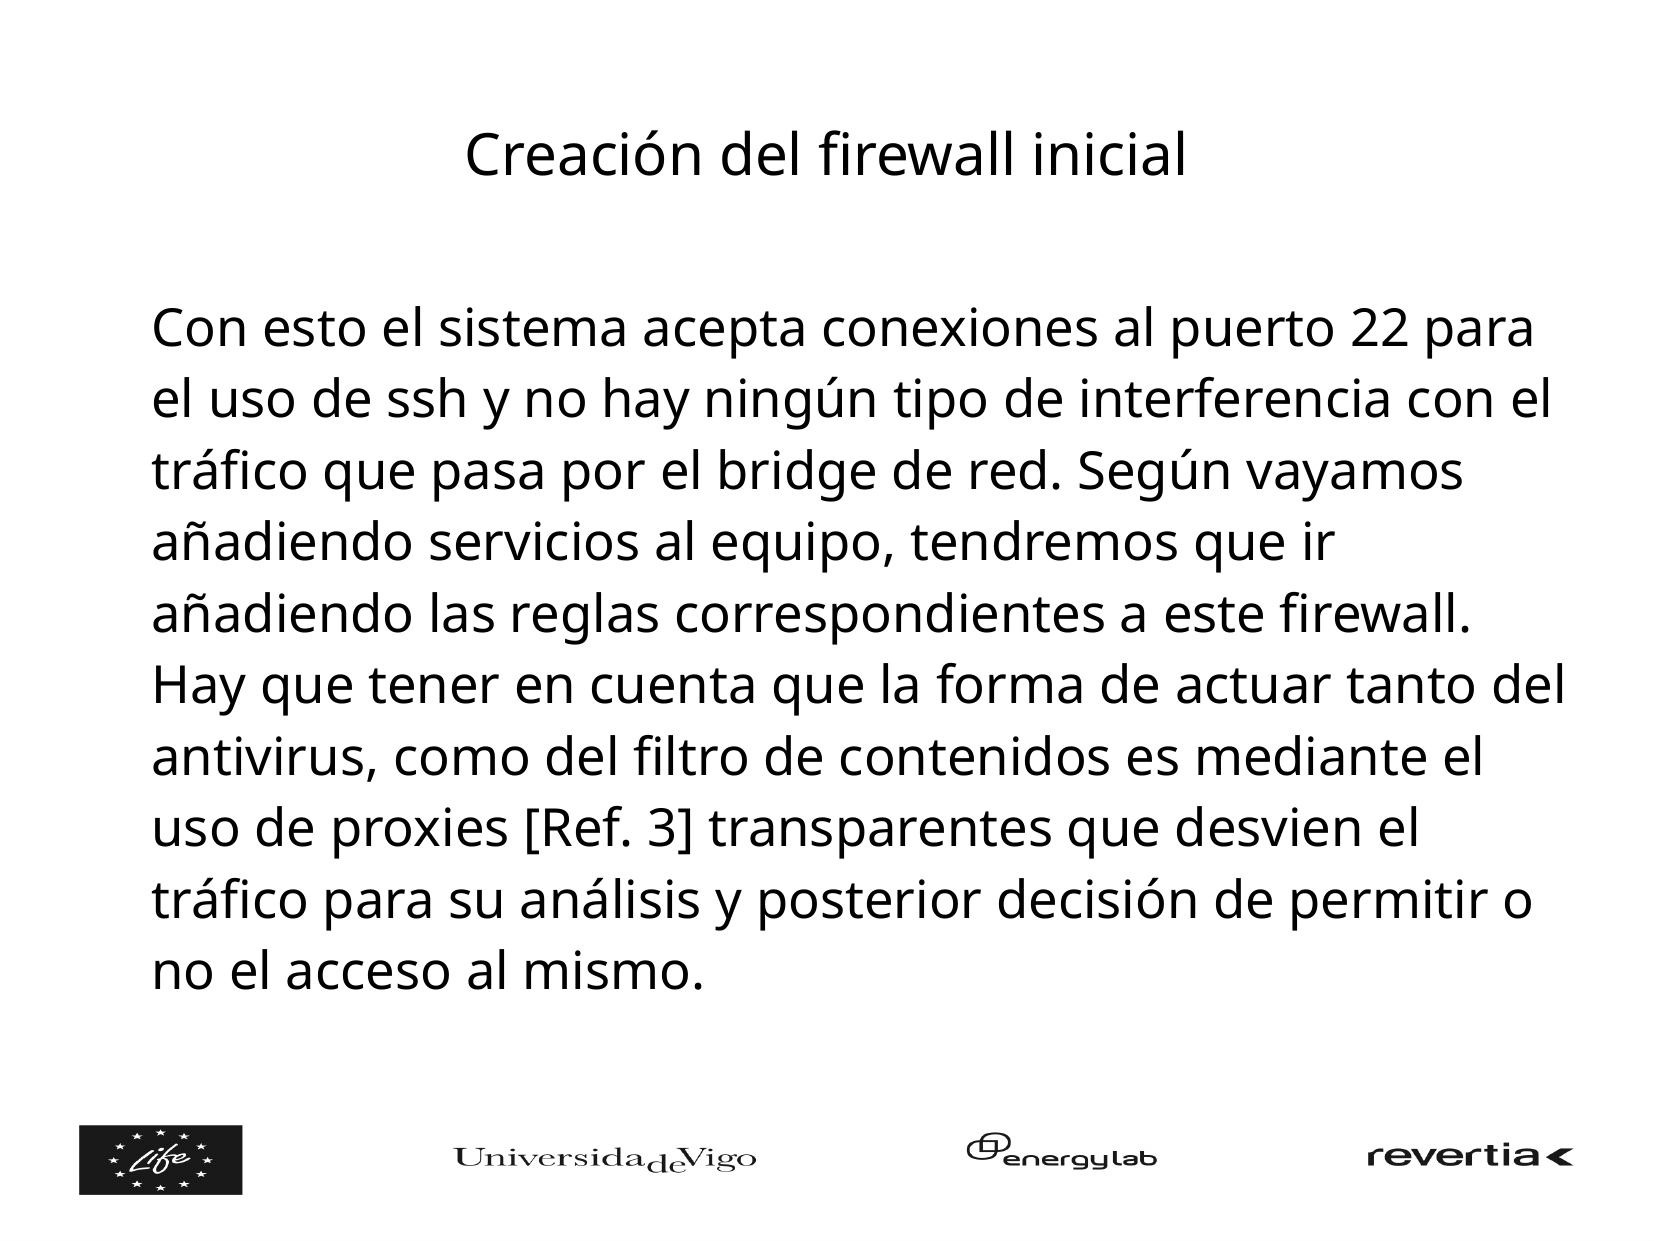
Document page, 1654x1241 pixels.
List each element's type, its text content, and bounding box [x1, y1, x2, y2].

list Con esto el sistema acepta conexiones al puerto 22 para el uso de ssh y no hay ningún tipo de interferencia con el tráfico que pasa por el bridge de red. Según vayamos añadiendo servicios al equipo, tendremos que ir añadiendo las reglas correspondientes a este firewall. Hay que tener en cuenta que la forma de actuar tanto del antivirus, como del filtro de contenidos es mediante el uso de proxies [Ref. 3] transparentes que desvien el tráfico para su análisis y posterior decisión de permitir o no el acceso al mismo. [82, 290, 1571, 1010]
picture [0, 1009, 1654, 1241]
title Creación del firewall inicial [82, 49, 1571, 257]
